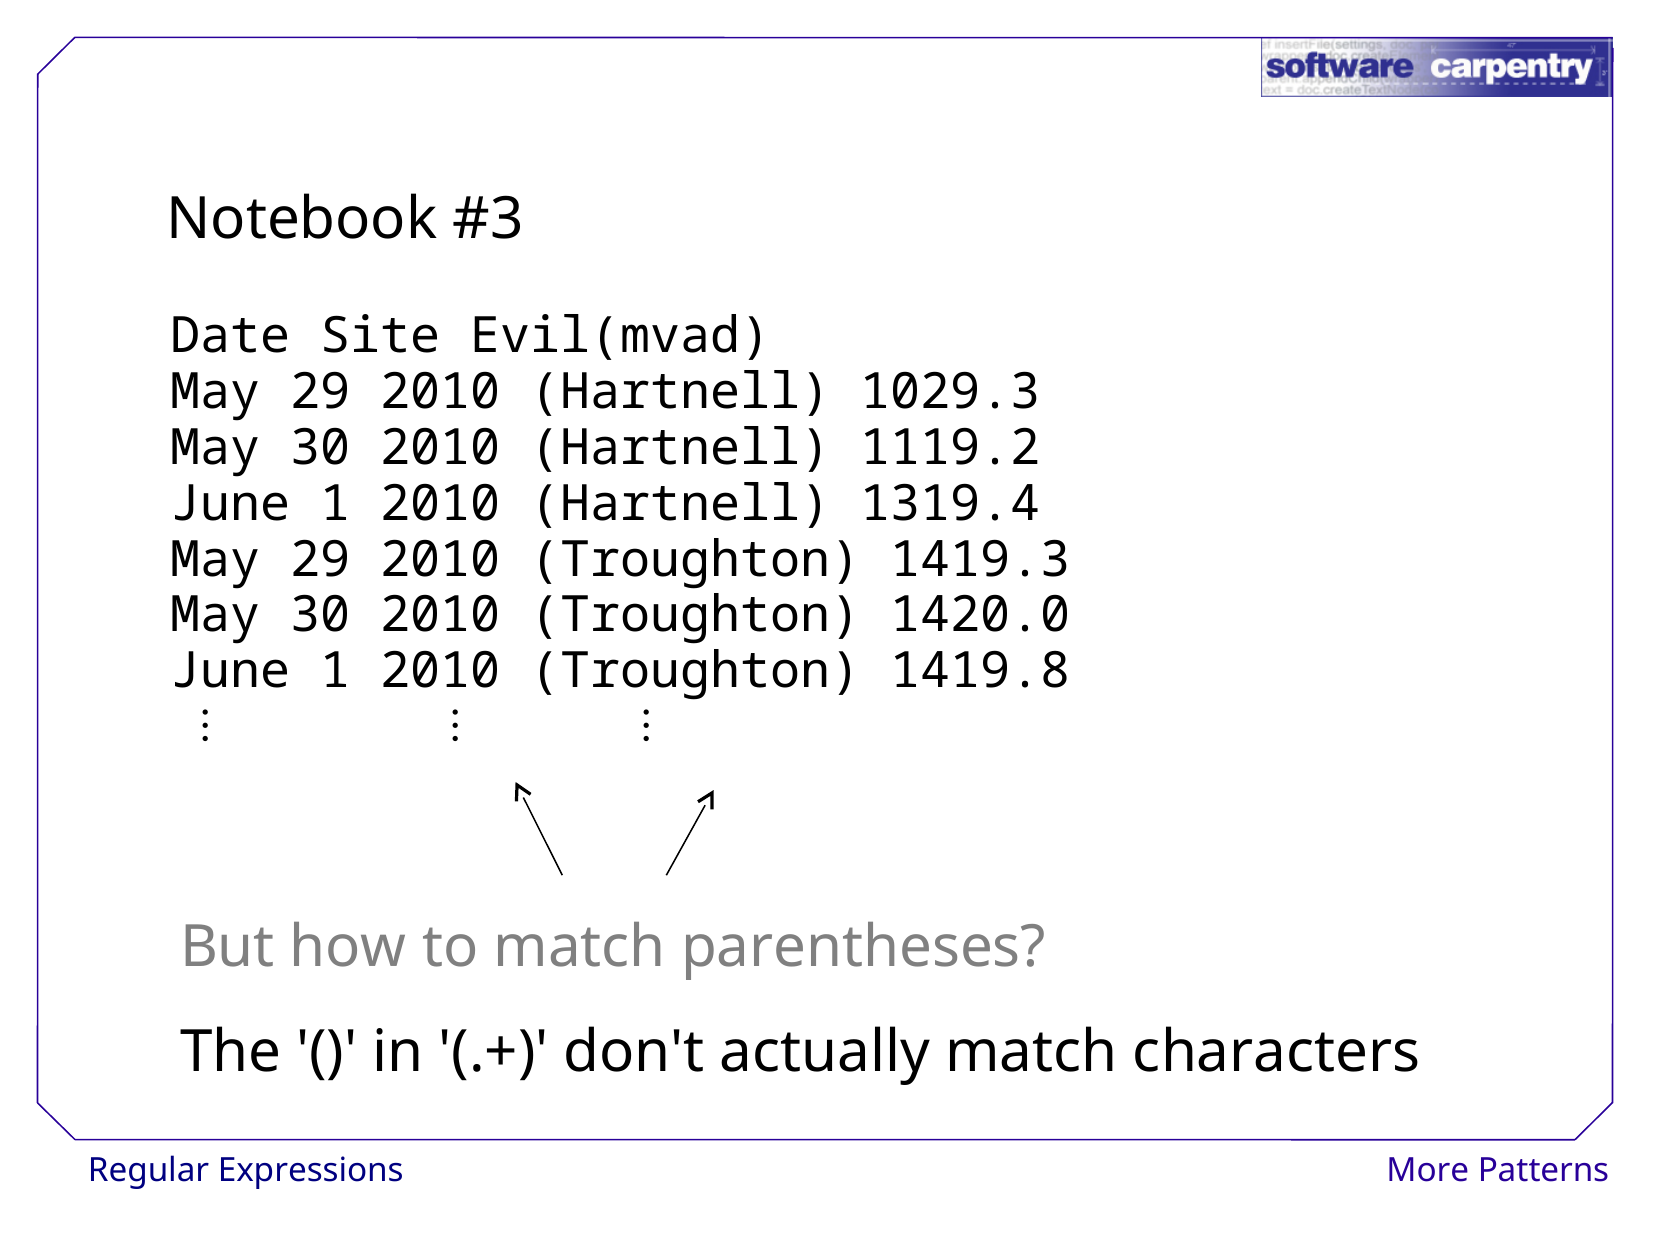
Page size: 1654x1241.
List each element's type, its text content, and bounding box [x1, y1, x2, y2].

picture [1261, 39, 1613, 97]
text_box But how to match parentheses? The '()' in '(.+)' don't actually match characters [165, 865, 1527, 1091]
text_box Notebook #3 [151, 138, 1530, 259]
text_box Date Site Evil(mvad) May 29 2010 (Hartnell) 1029.3 May 30 2010 (Hartnell) 1119.2 June 1 2010 (Hartnell) 1319.4 May 29 2010 (Troughton) 1419.3 May 30 2010 (Troughton) 1420.0 June 1 2010 (Troughton) 1419.8 ⋮ ⋮ ⋮ [155, 300, 1535, 763]
